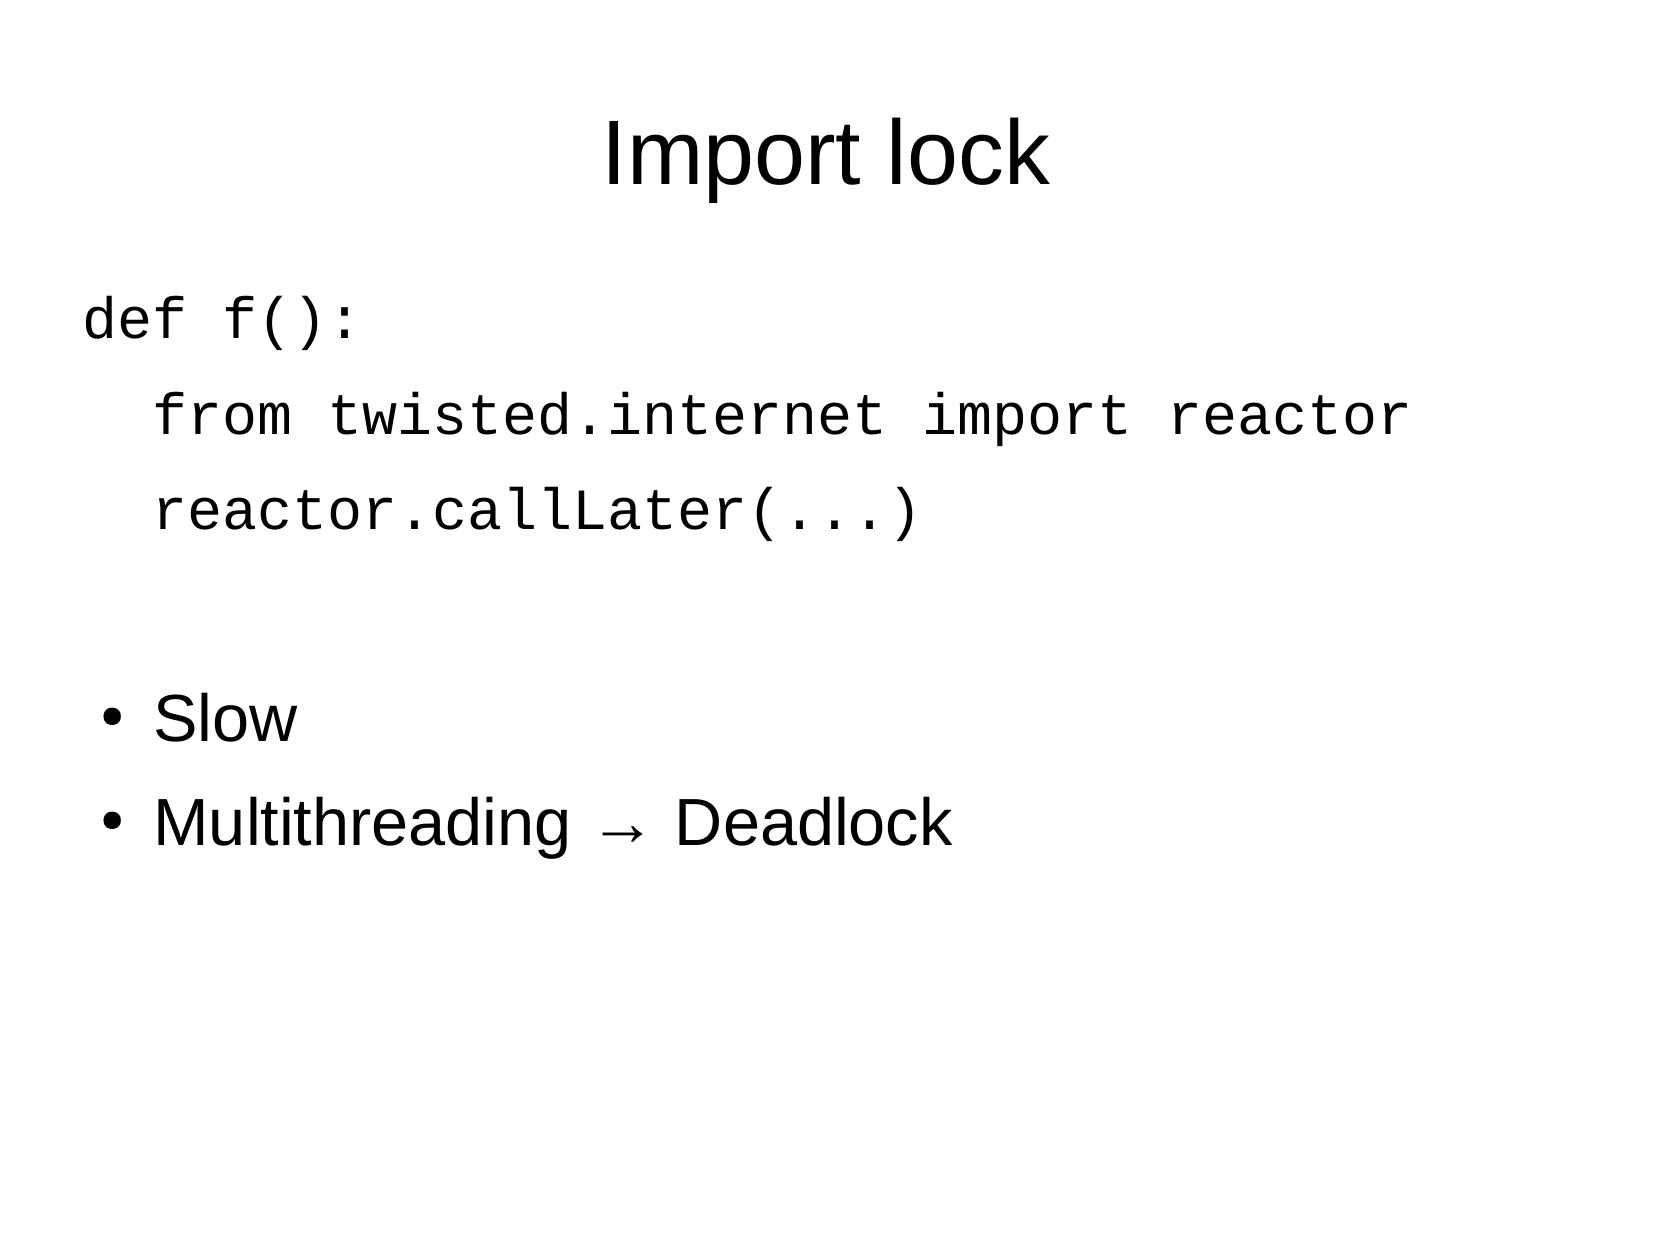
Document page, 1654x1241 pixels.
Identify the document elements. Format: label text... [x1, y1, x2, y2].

title Import lock [82, 49, 1571, 257]
list def f(): from twisted.internet import reactor reactor.callLater(...) Slow Multithreading → Deadlock [82, 290, 1538, 1010]
